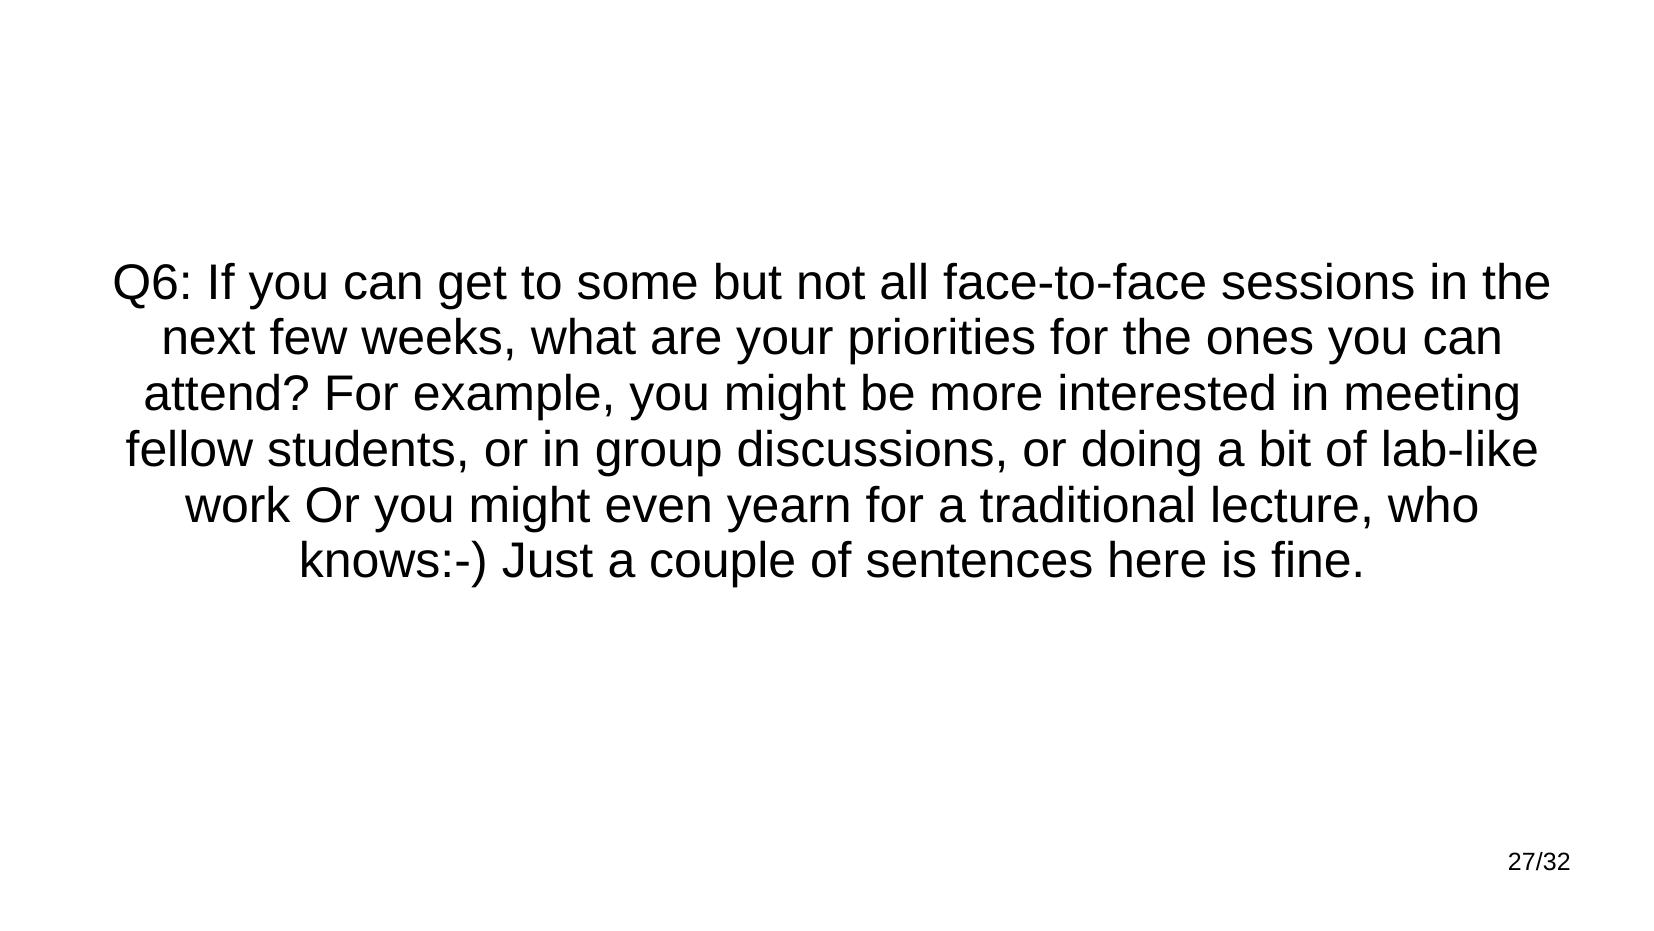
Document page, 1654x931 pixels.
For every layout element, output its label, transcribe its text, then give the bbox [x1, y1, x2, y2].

title Q6: If you can get to some but not all face-to-face sessions in the next few weeks, what are your priorities for the ones you can attend? For example, you might be more interested in meeting fellow students, or in group discussions, or doing a bit of lab-like work Or you might even yearn for a traditional lecture, who knows:-) Just a couple of sentences here is fine. [88, 253, 1577, 692]
